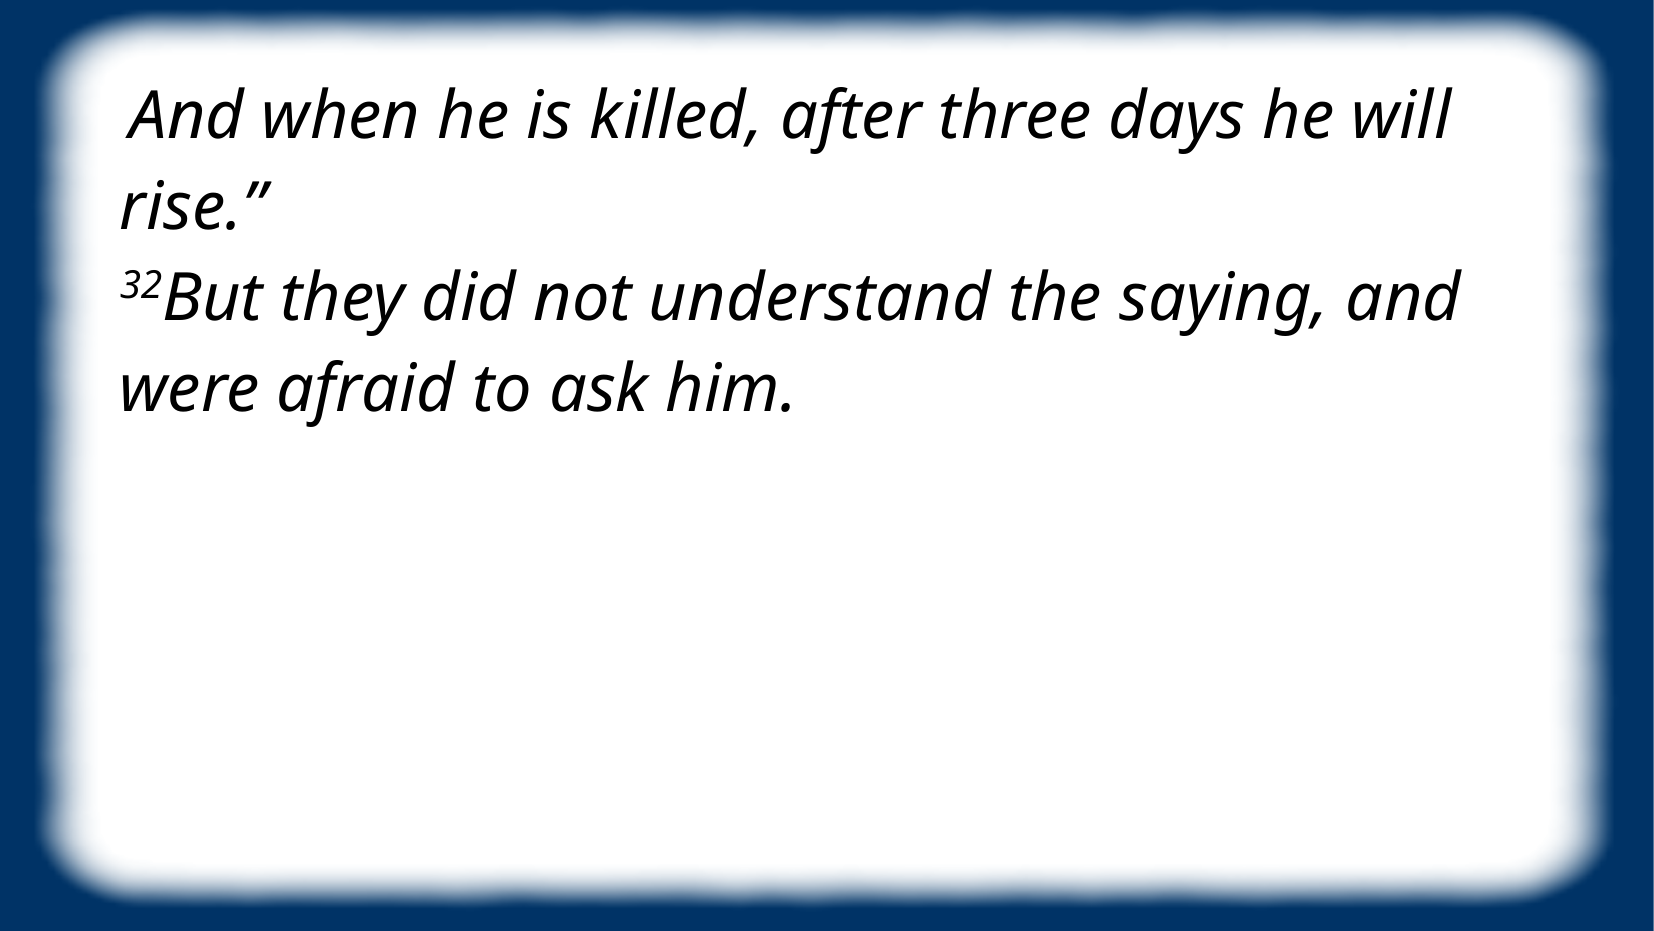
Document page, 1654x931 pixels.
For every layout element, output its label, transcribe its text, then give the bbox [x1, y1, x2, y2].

picture [0, 0, 1654, 931]
text_box And when he is killed, after three days he will rise.” 32But they did not understand the saying, and were afraid to ask him. [105, 60, 1576, 443]
